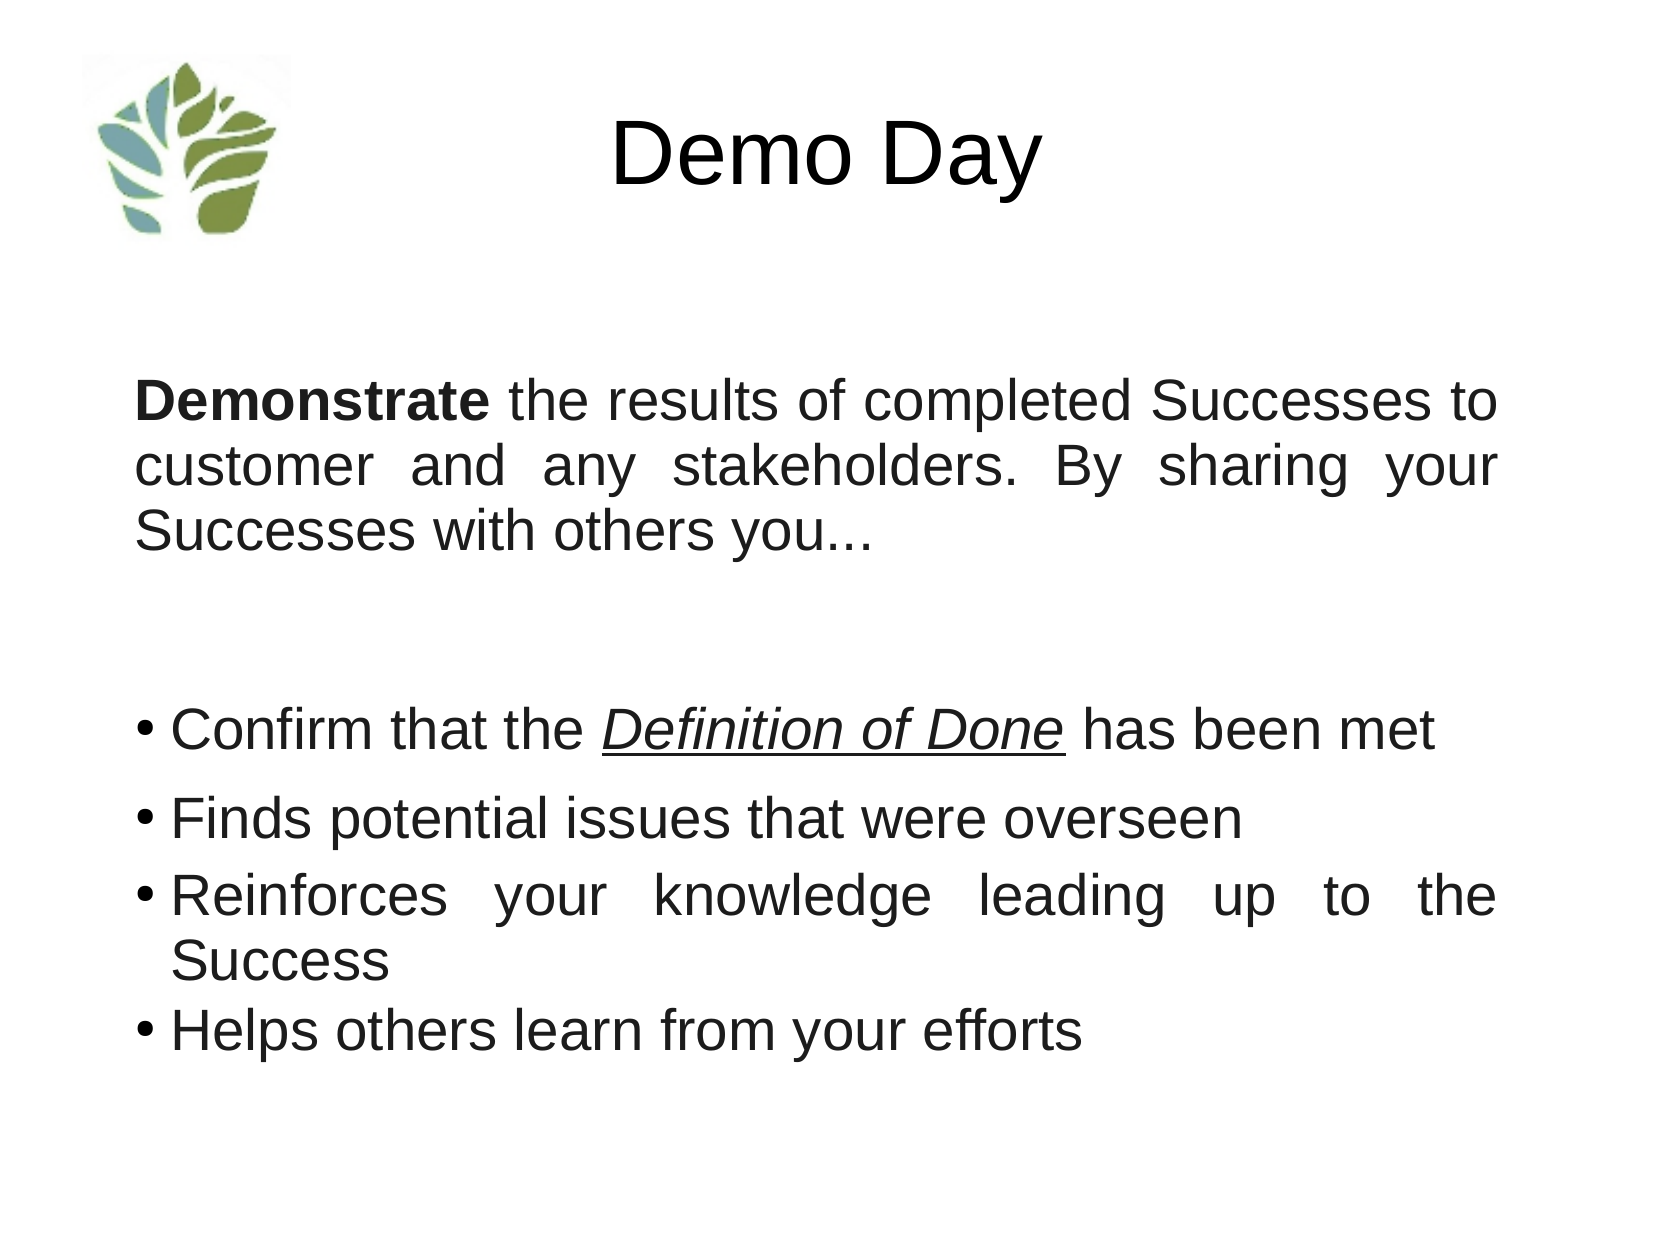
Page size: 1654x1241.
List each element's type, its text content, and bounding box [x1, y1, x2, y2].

text_box Finds potential issues that were overseen [120, 778, 1516, 854]
title Demo Day [291, 49, 1571, 257]
text_box Reinforces your knowledge leading up to the Success [120, 854, 1516, 990]
text_box Demonstrate the results of completed Successes to customer and any stakeholders. By sharing your Successes with others you... [120, 360, 1516, 571]
text_box Confirm that the Definition of Done has been met [120, 689, 1516, 770]
text_box Helps others learn from your efforts [120, 990, 1516, 1071]
picture [82, 49, 291, 258]
